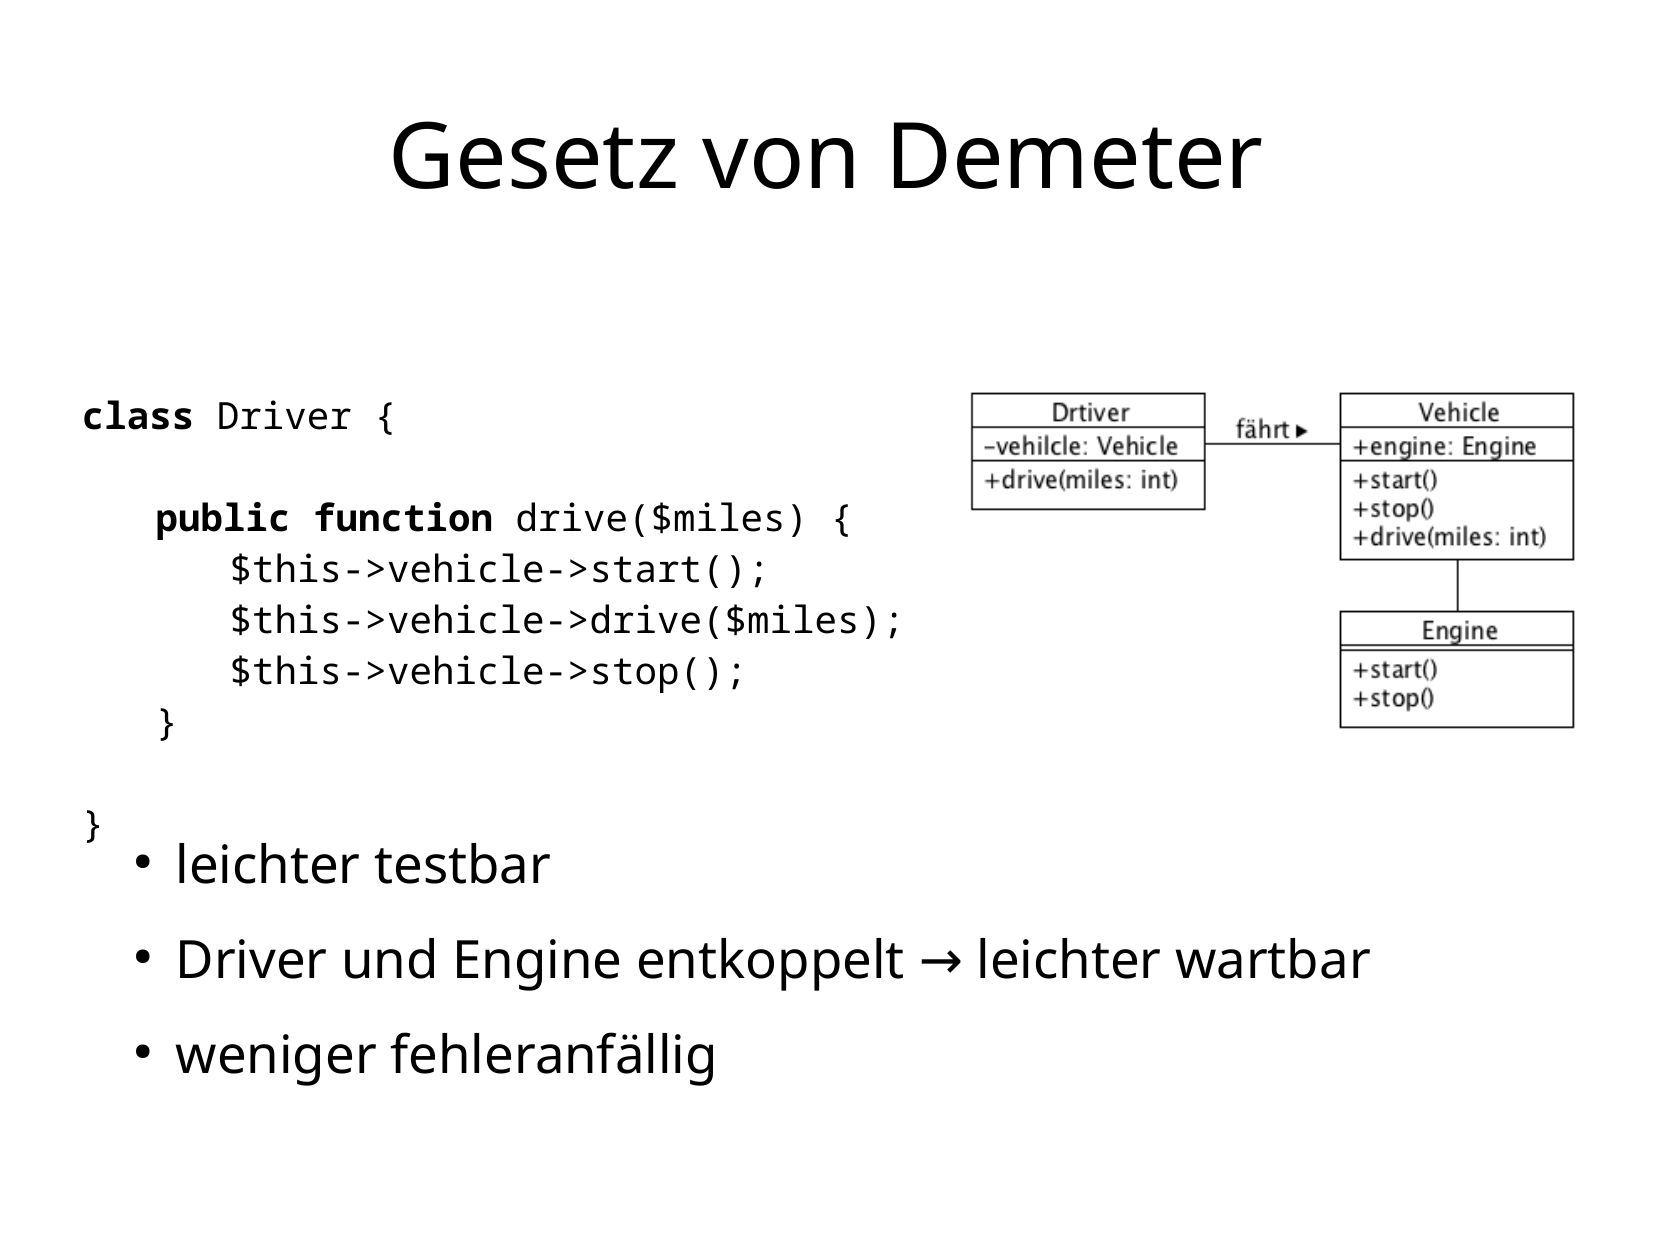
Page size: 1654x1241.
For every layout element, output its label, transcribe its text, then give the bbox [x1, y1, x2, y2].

title Gesetz von Demeter [82, 56, 1571, 250]
list leichter testbar Driver und Engine entkoppelt → leichter wartbar weniger fehleranfällig [119, 826, 1534, 1093]
picture [938, 326, 1608, 762]
text_box class Driver { public function drive($miles) { $this->vehicle->start(); $this->vehicle->drive($miles); $this->vehicle->stop(); } } [67, 381, 957, 735]
